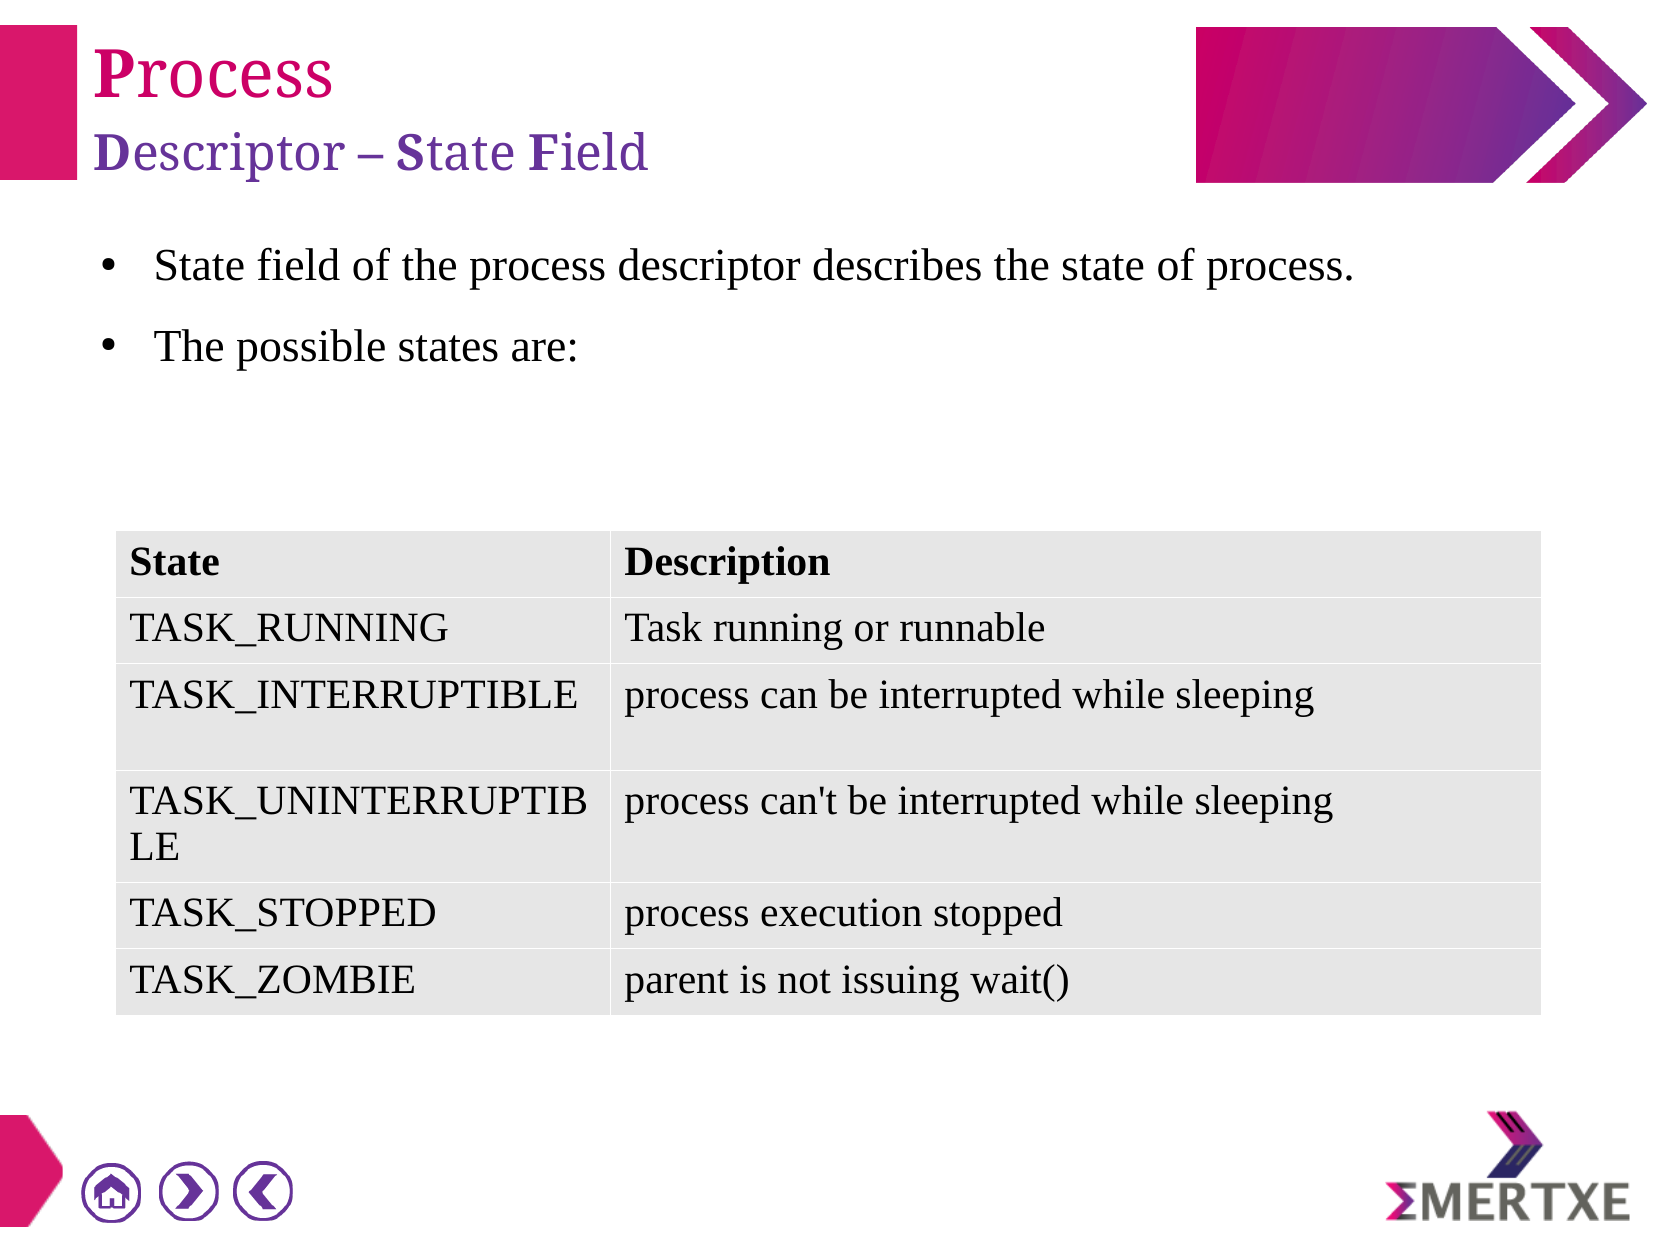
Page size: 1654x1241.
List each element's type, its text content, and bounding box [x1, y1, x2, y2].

picture [233, 1161, 293, 1221]
table_cell process execution stopped [611, 883, 1541, 948]
table_header Description [611, 531, 1541, 597]
table_cell TASK_ZOMBIE [116, 949, 610, 1015]
title Process Descriptor – State Field [93, 2, 1571, 210]
picture [1385, 1107, 1631, 1221]
table_cell TASK_RUNNING [116, 598, 610, 663]
table_cell TASK_STOPPED [116, 883, 610, 948]
picture [81, 1163, 141, 1223]
table_cell process can't be interrupted while sleeping [611, 771, 1541, 882]
table_cell Task running or runnable [611, 598, 1541, 663]
table_cell TASK_UNINTERRUPTIBLE [116, 771, 610, 882]
table_cell parent is not issuing wait() [611, 949, 1541, 1015]
picture [1571, 27, 1647, 183]
picture [159, 1161, 219, 1221]
table_header State [116, 531, 610, 597]
list State field of the process descriptor describes the state of process. The possible states are: [82, 240, 1571, 460]
table_cell TASK_INTERRUPTIBLE [116, 664, 610, 770]
table_cell process can be interrupted while sleeping [611, 664, 1541, 770]
